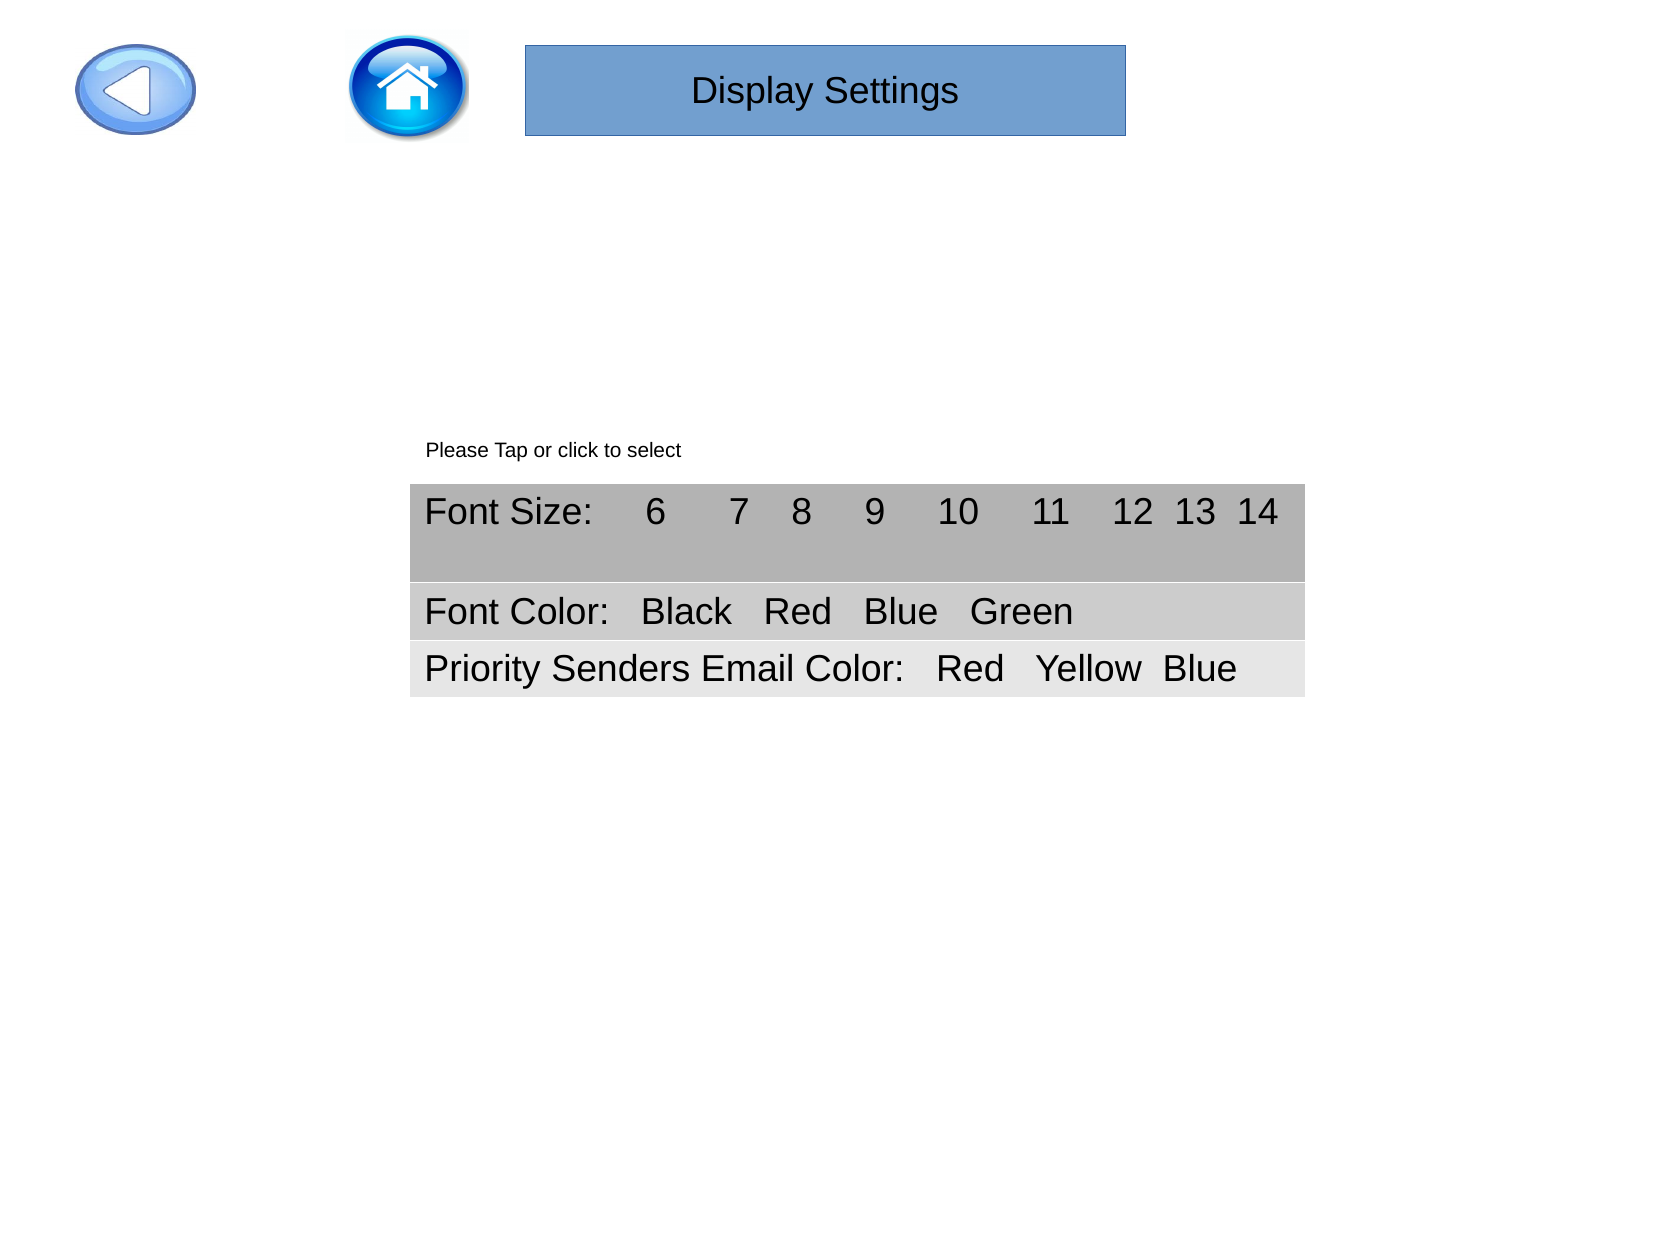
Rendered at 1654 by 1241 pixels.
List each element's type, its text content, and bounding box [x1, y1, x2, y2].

picture [345, 29, 469, 143]
picture [75, 44, 196, 136]
table_cell Priority Senders Email Color: Red Yellow Blue [410, 641, 1305, 697]
text_box Display Settings [525, 45, 1126, 136]
table_cell Font Color: Black Red Blue Green [410, 583, 1305, 640]
text_box Please Tap or click to select [410, 415, 707, 473]
table_header Font Size: 6 7 8 9 10 11 12 13 14 [410, 484, 1305, 582]
